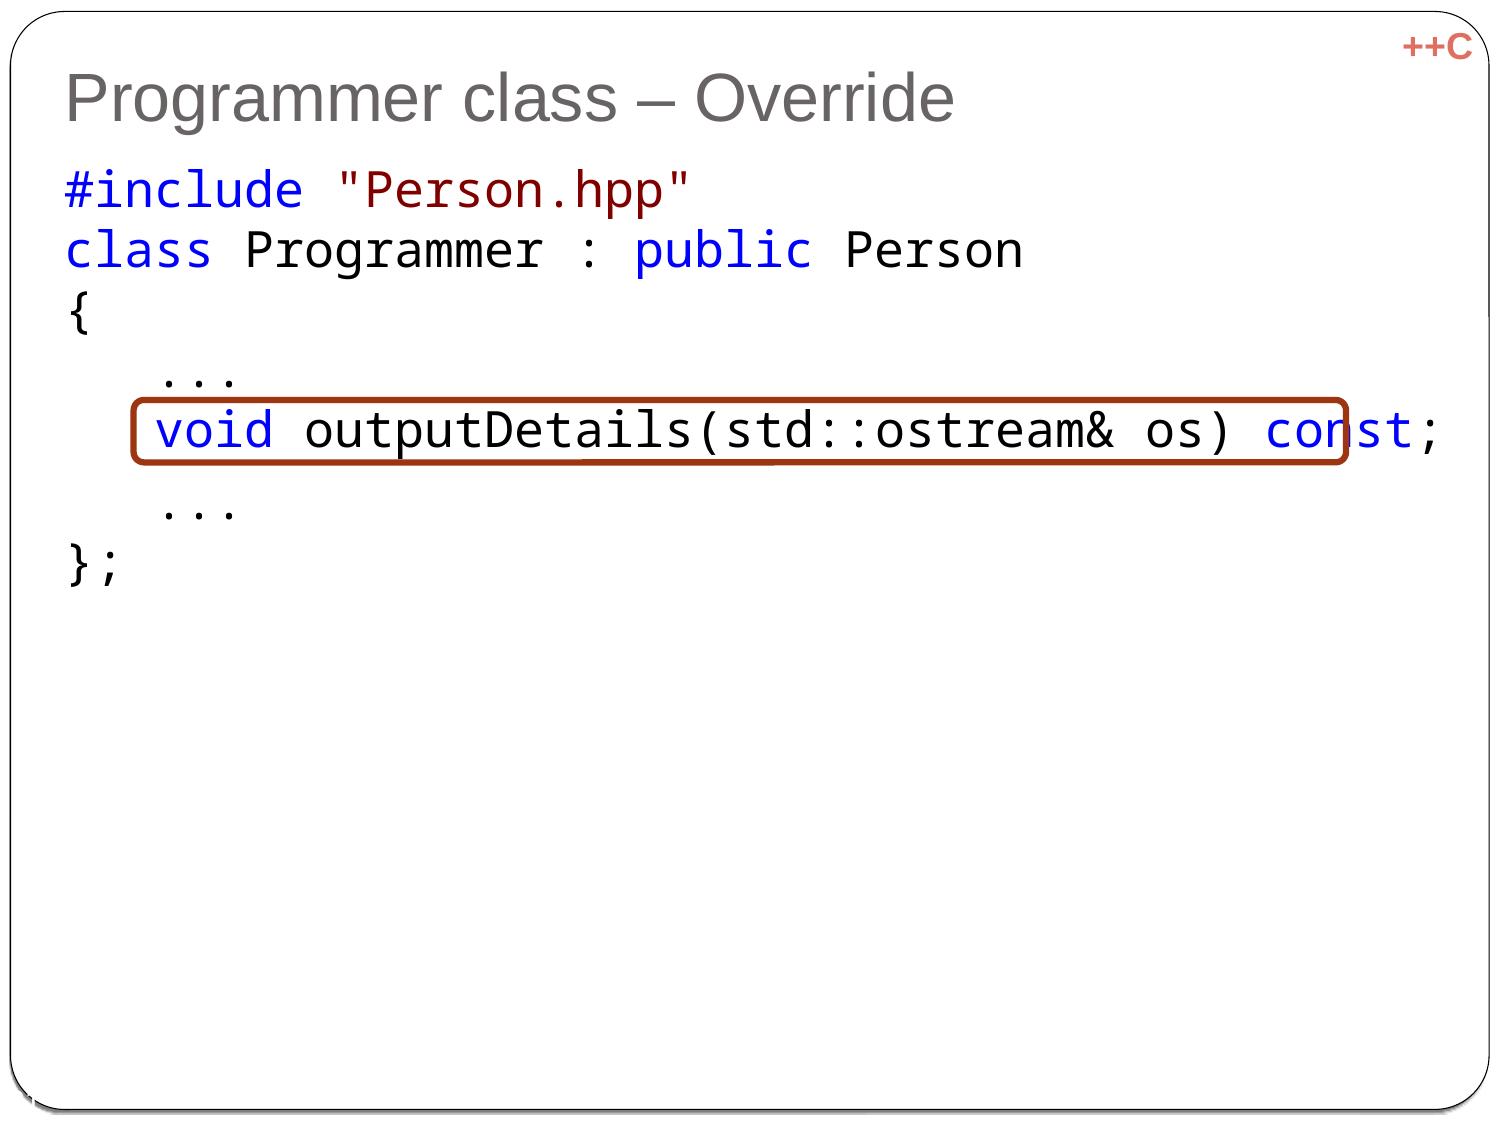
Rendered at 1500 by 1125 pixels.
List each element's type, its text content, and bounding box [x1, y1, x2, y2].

title Programmer class – Override [50, 45, 1450, 149]
slide_number <number> [0, 1074, 50, 1125]
list #include "Person.hpp" class Programmer : public Person { ... void outputDetails(std::ostream& os) const; ... }; [50, 149, 1500, 1088]
